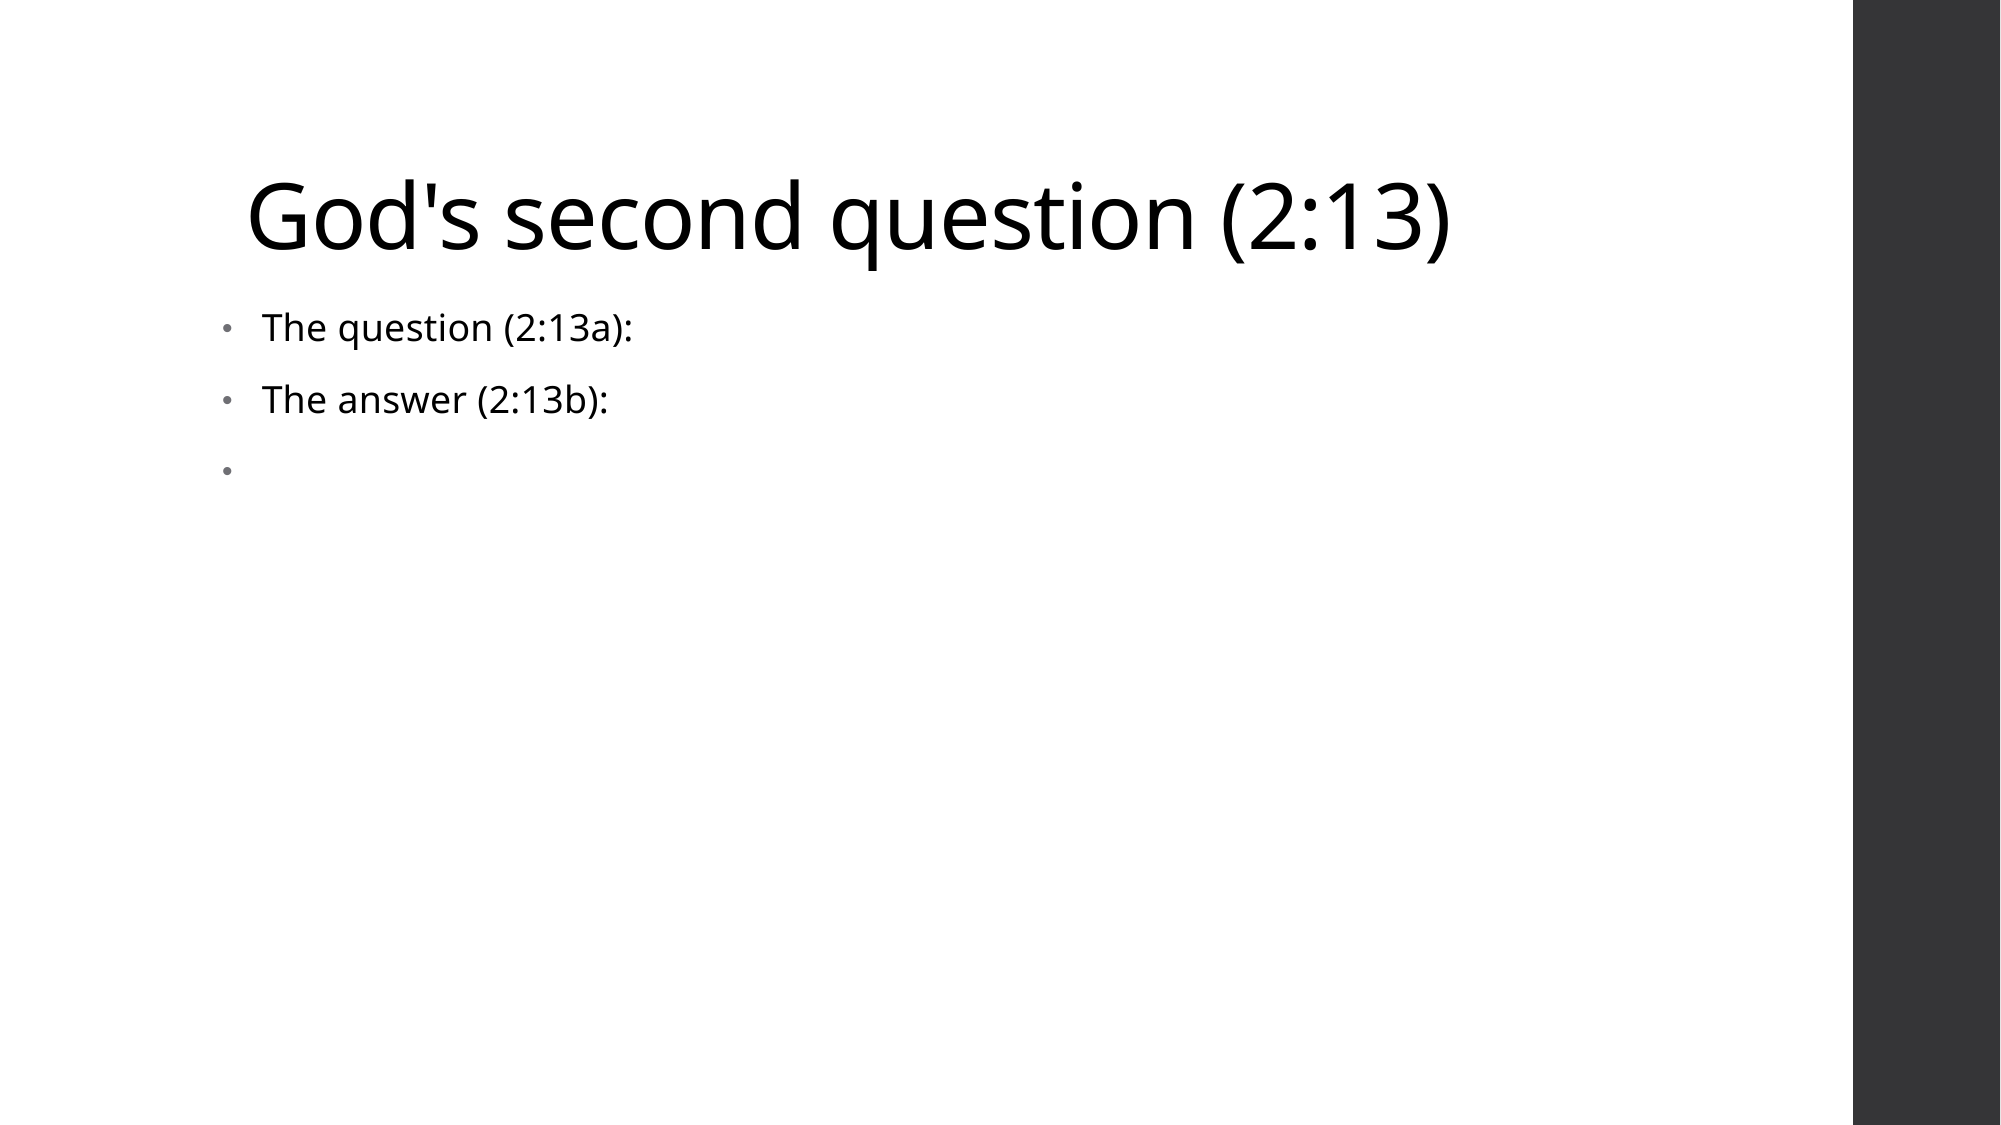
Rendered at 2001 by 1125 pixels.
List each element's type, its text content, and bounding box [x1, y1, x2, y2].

list The question (2:13a): The answer (2:13b): [206, 299, 1617, 1014]
title God's second question (2:13) [206, 60, 1797, 278]
